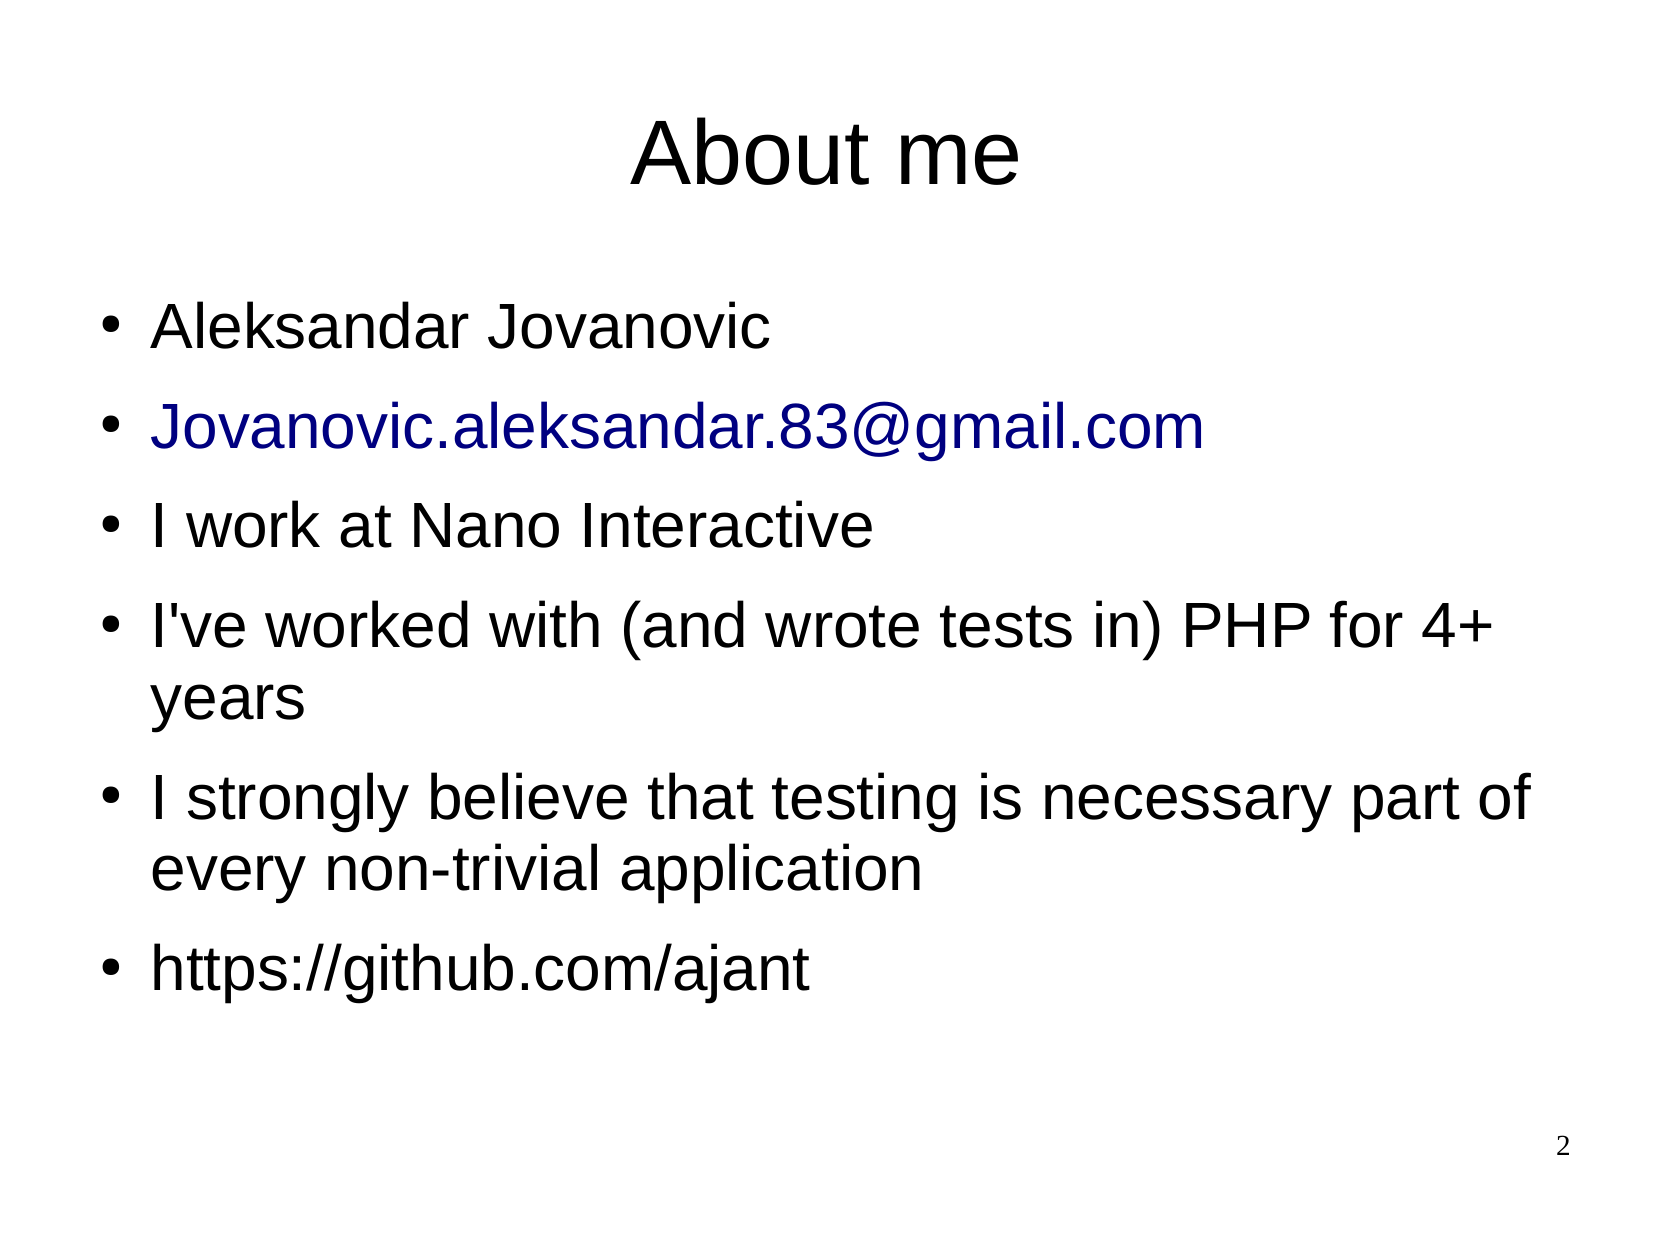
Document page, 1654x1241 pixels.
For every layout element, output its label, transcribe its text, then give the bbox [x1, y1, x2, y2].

title About me [82, 49, 1571, 257]
list Aleksandar Jovanovic Jovanovic.aleksandar.83@gmail.com I work at Nano Interactive I've worked with (and wrote tests in) PHP for 4+ years I strongly believe that testing is necessary part of every non-trivial application https://github.com/ajant [82, 290, 1571, 1010]
